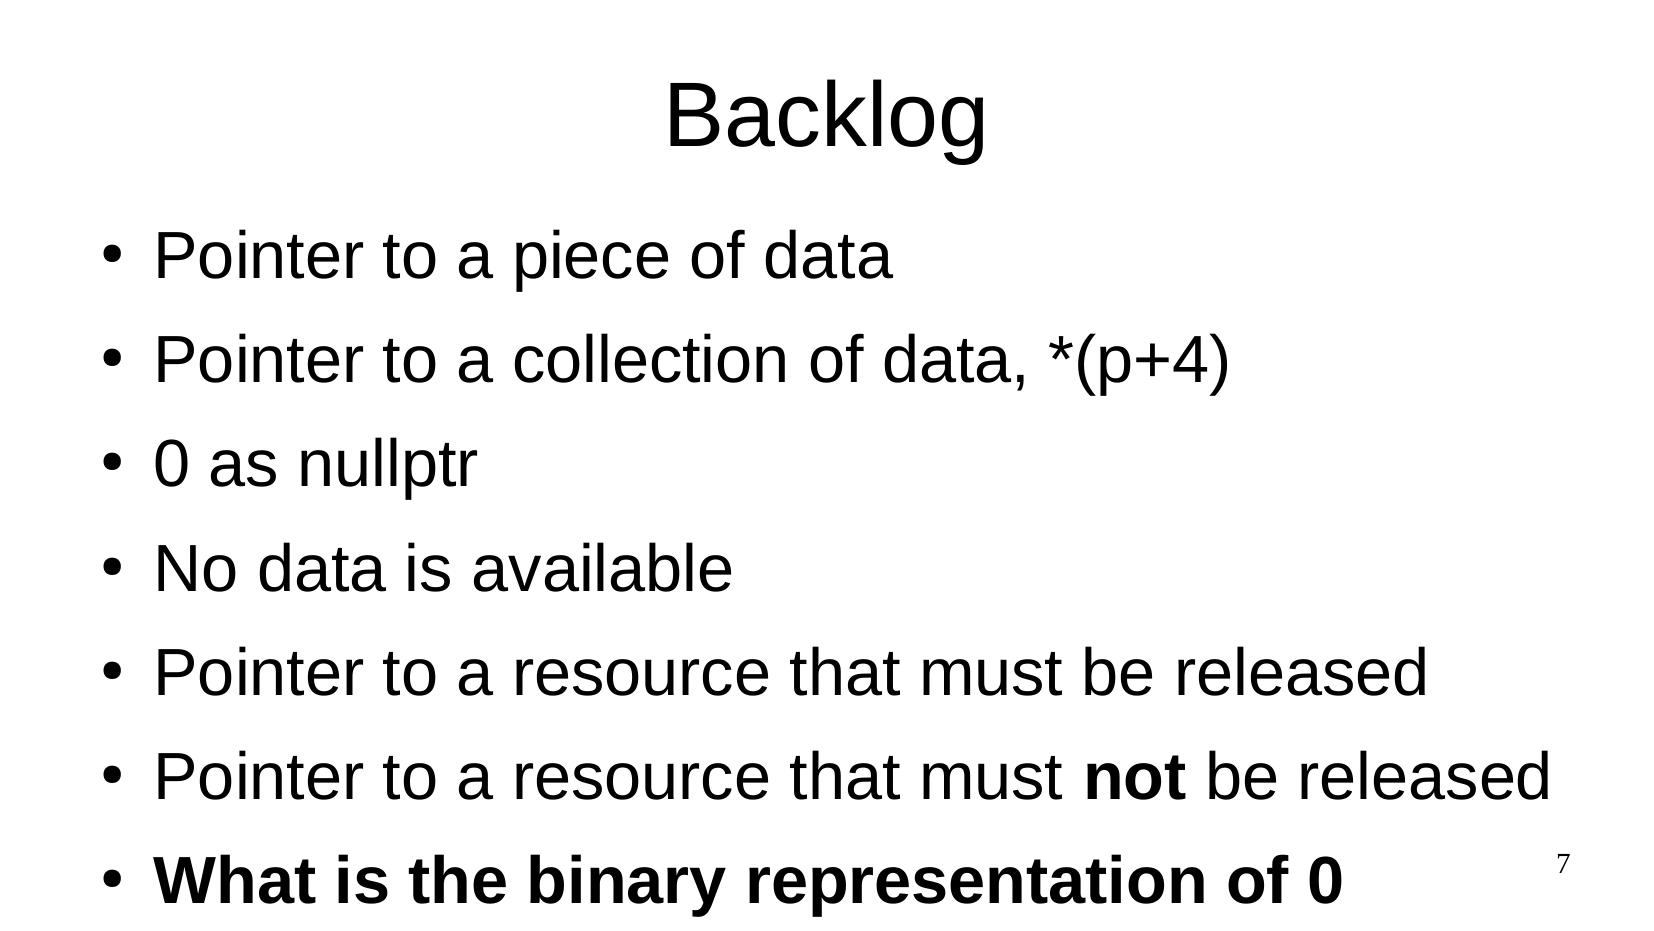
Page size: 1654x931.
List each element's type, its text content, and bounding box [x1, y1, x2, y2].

list Pointer to a piece of data Pointer to a collection of data, *(p+4) 0 as nullptr No data is available Pointer to a resource that must be released Pointer to a resource that must not be released What is the binary representation of 0 [82, 217, 1571, 758]
title Backlog [82, 37, 1571, 193]
